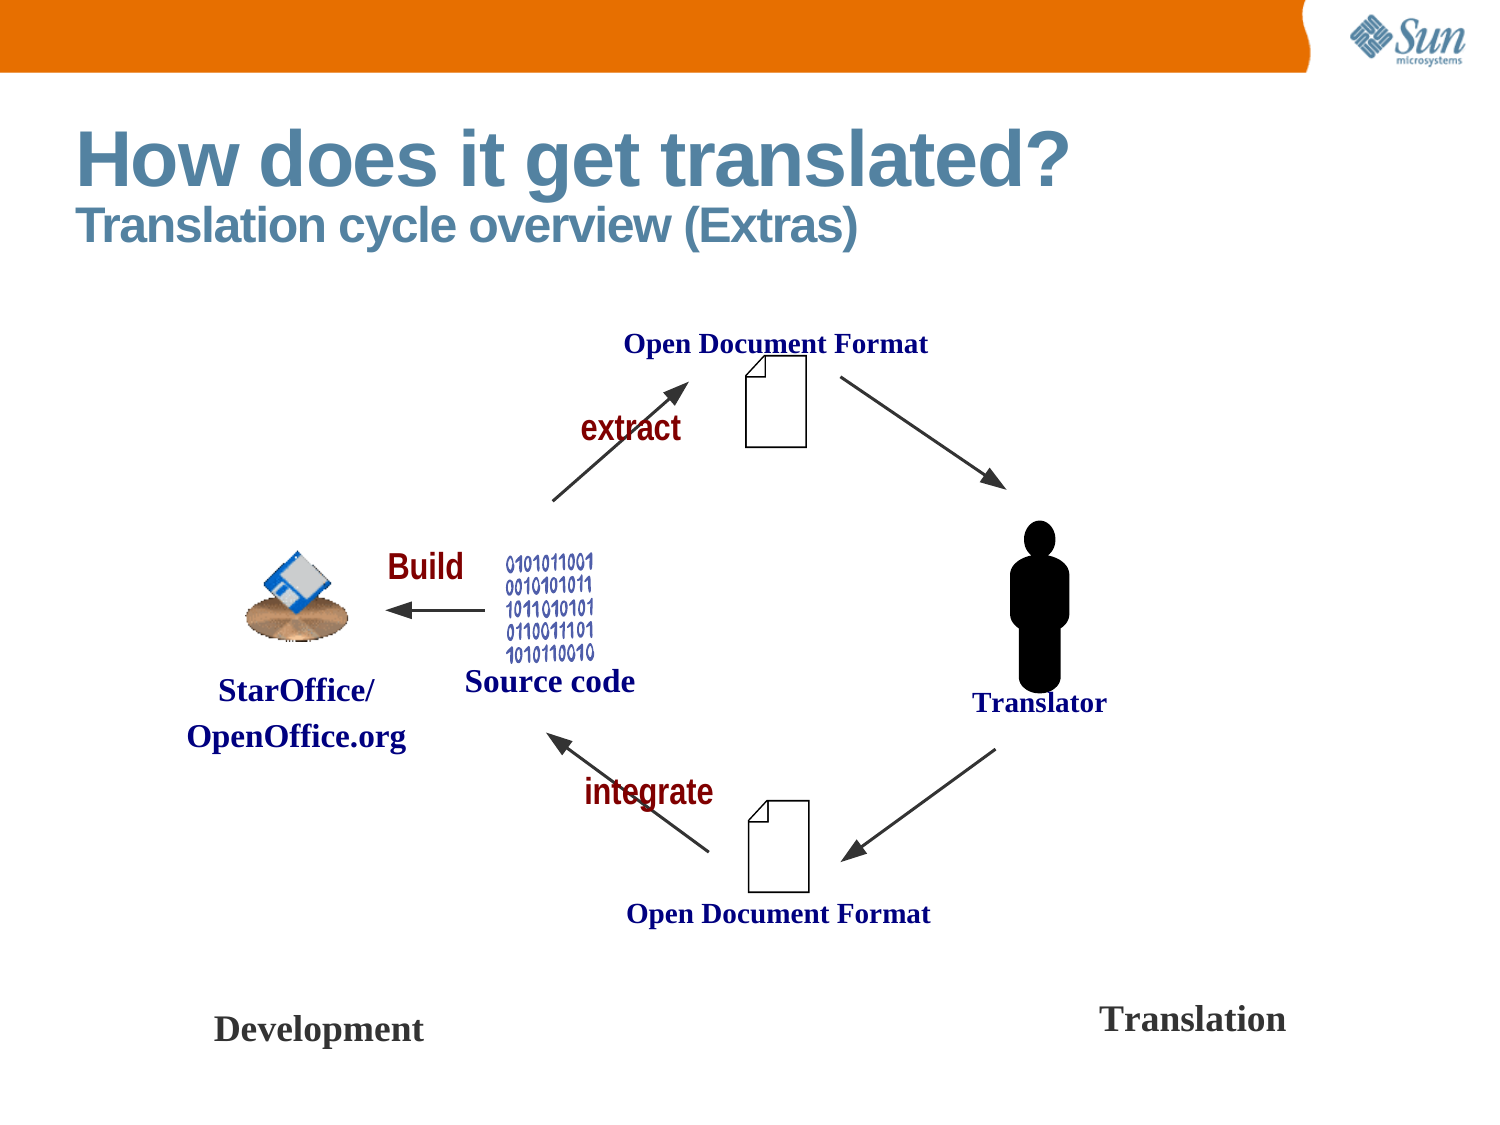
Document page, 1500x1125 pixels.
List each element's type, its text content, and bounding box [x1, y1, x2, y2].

text_box Build [387, 550, 478, 595]
picture [747, 799, 810, 894]
picture [745, 354, 807, 449]
picture [505, 552, 595, 664]
text_box integrate [584, 775, 726, 820]
title How does it get translated? Translation cycle overview (Extras) [75, 122, 1438, 263]
picture [245, 549, 349, 642]
text_box Development [213, 1013, 462, 1057]
picture [1010, 520, 1070, 694]
text_box extract [580, 411, 713, 455]
text_box Translation [1099, 1003, 1287, 1047]
picture [0, 0, 1500, 75]
